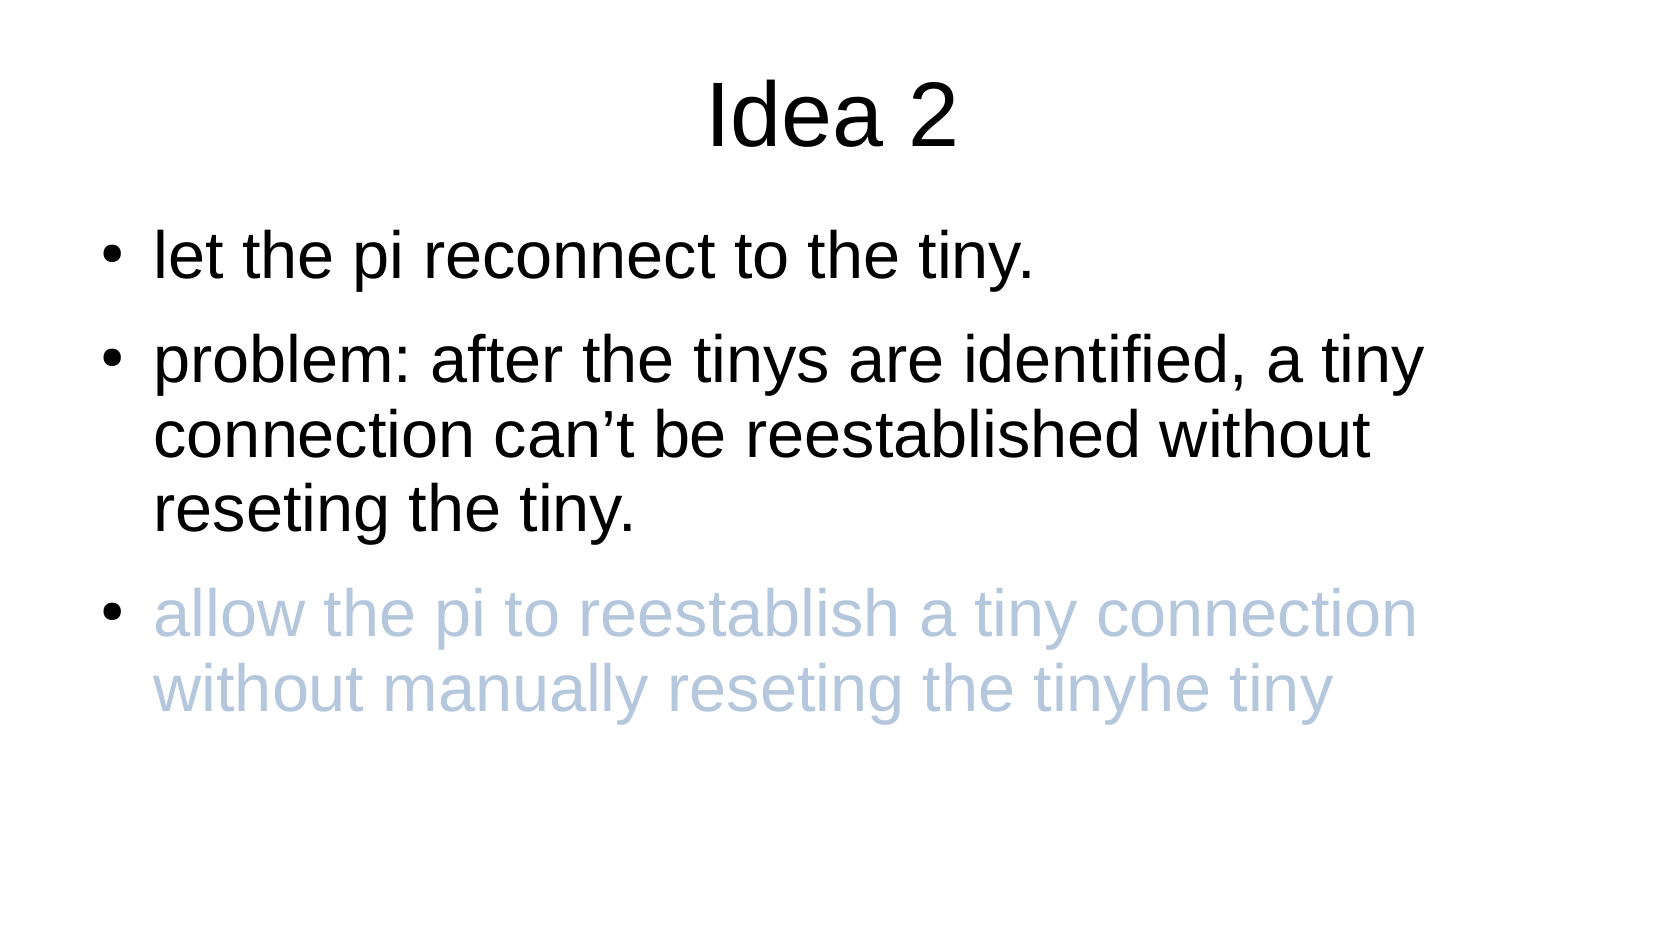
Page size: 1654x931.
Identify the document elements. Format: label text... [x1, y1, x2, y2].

list let the pi reconnect to the tiny. problem: after the tinys are identified, a tiny connection can’t be reestablished without reseting the tiny. allow the pi to reestablish a tiny connection without manually reseting the tinyhe tiny [82, 217, 1571, 758]
title Idea 2 [88, 37, 1577, 193]
